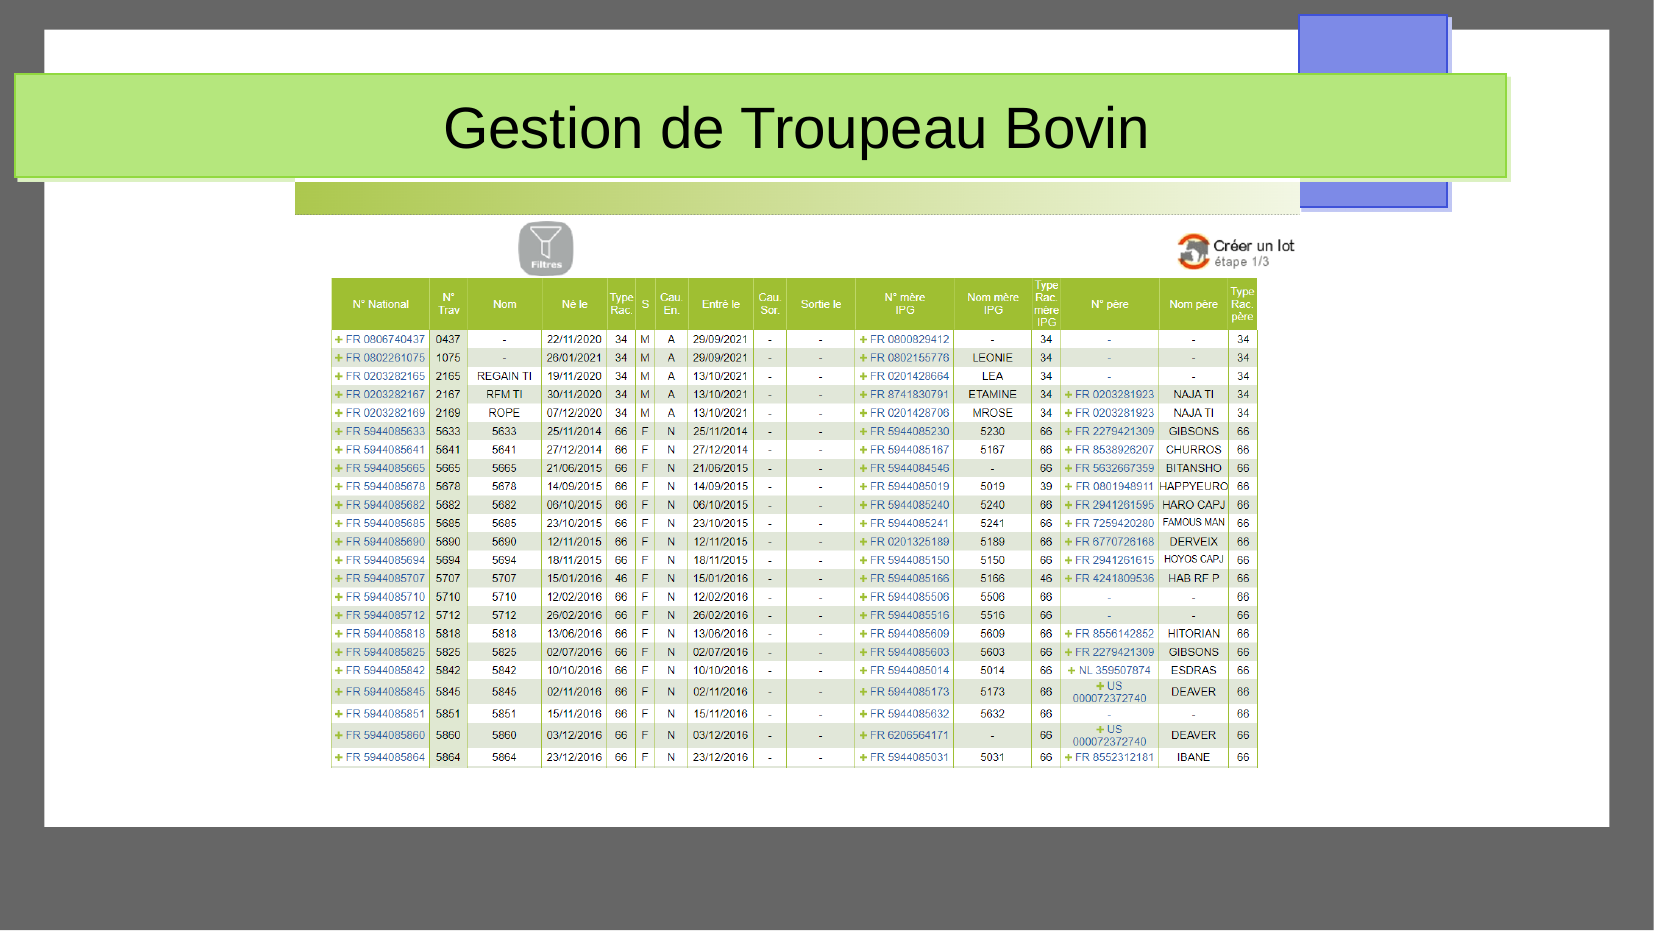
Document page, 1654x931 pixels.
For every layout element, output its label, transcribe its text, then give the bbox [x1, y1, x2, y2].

picture [295, 178, 1300, 768]
title Gestion de Troupeau Bovin [88, 90, 1506, 161]
